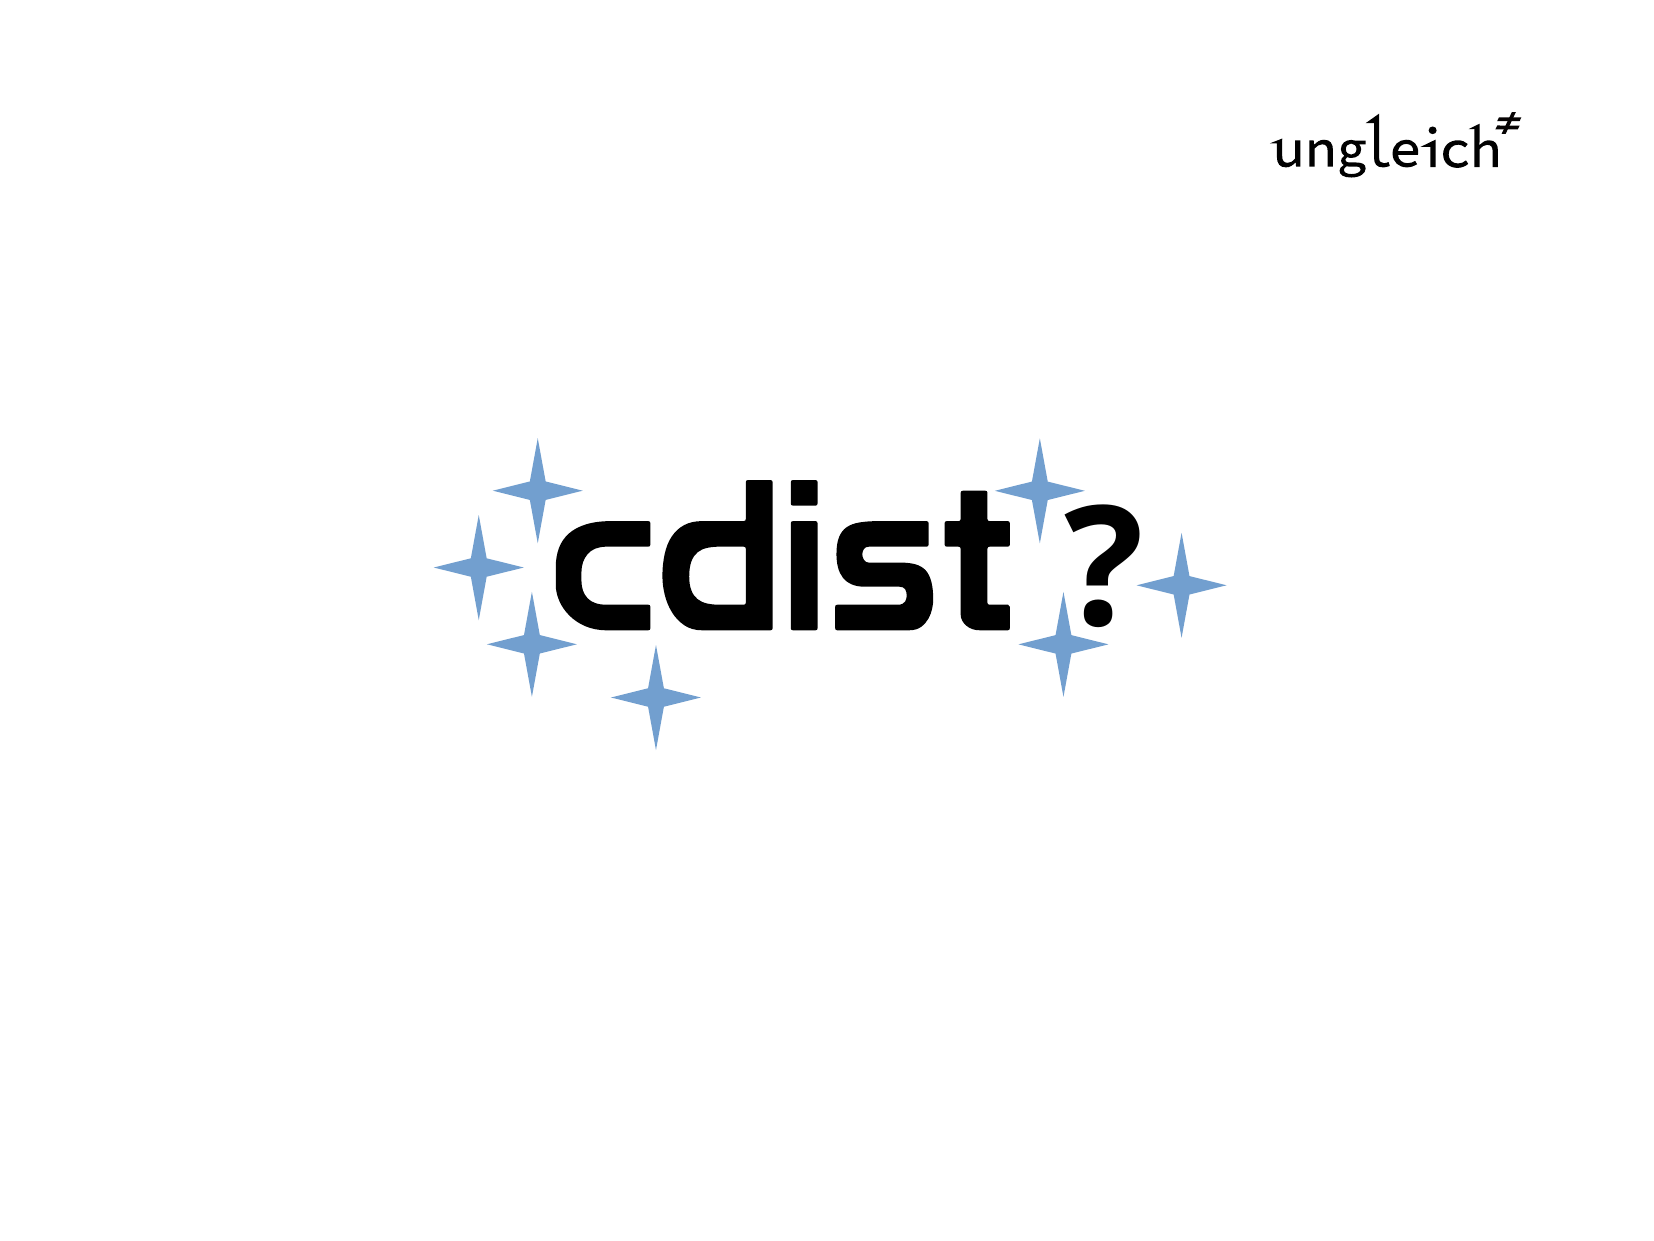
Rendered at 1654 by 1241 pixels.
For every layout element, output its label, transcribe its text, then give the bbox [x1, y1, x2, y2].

text_box [433, 559, 466, 576]
text_box ? [1064, 410, 1179, 711]
text_box [1018, 643, 1109, 697]
text_box [1034, 438, 1046, 469]
text_box [1136, 532, 1227, 638]
picture [466, 469, 1108, 643]
text_box [610, 645, 701, 751]
text_box [532, 438, 544, 469]
text_box [486, 643, 577, 697]
